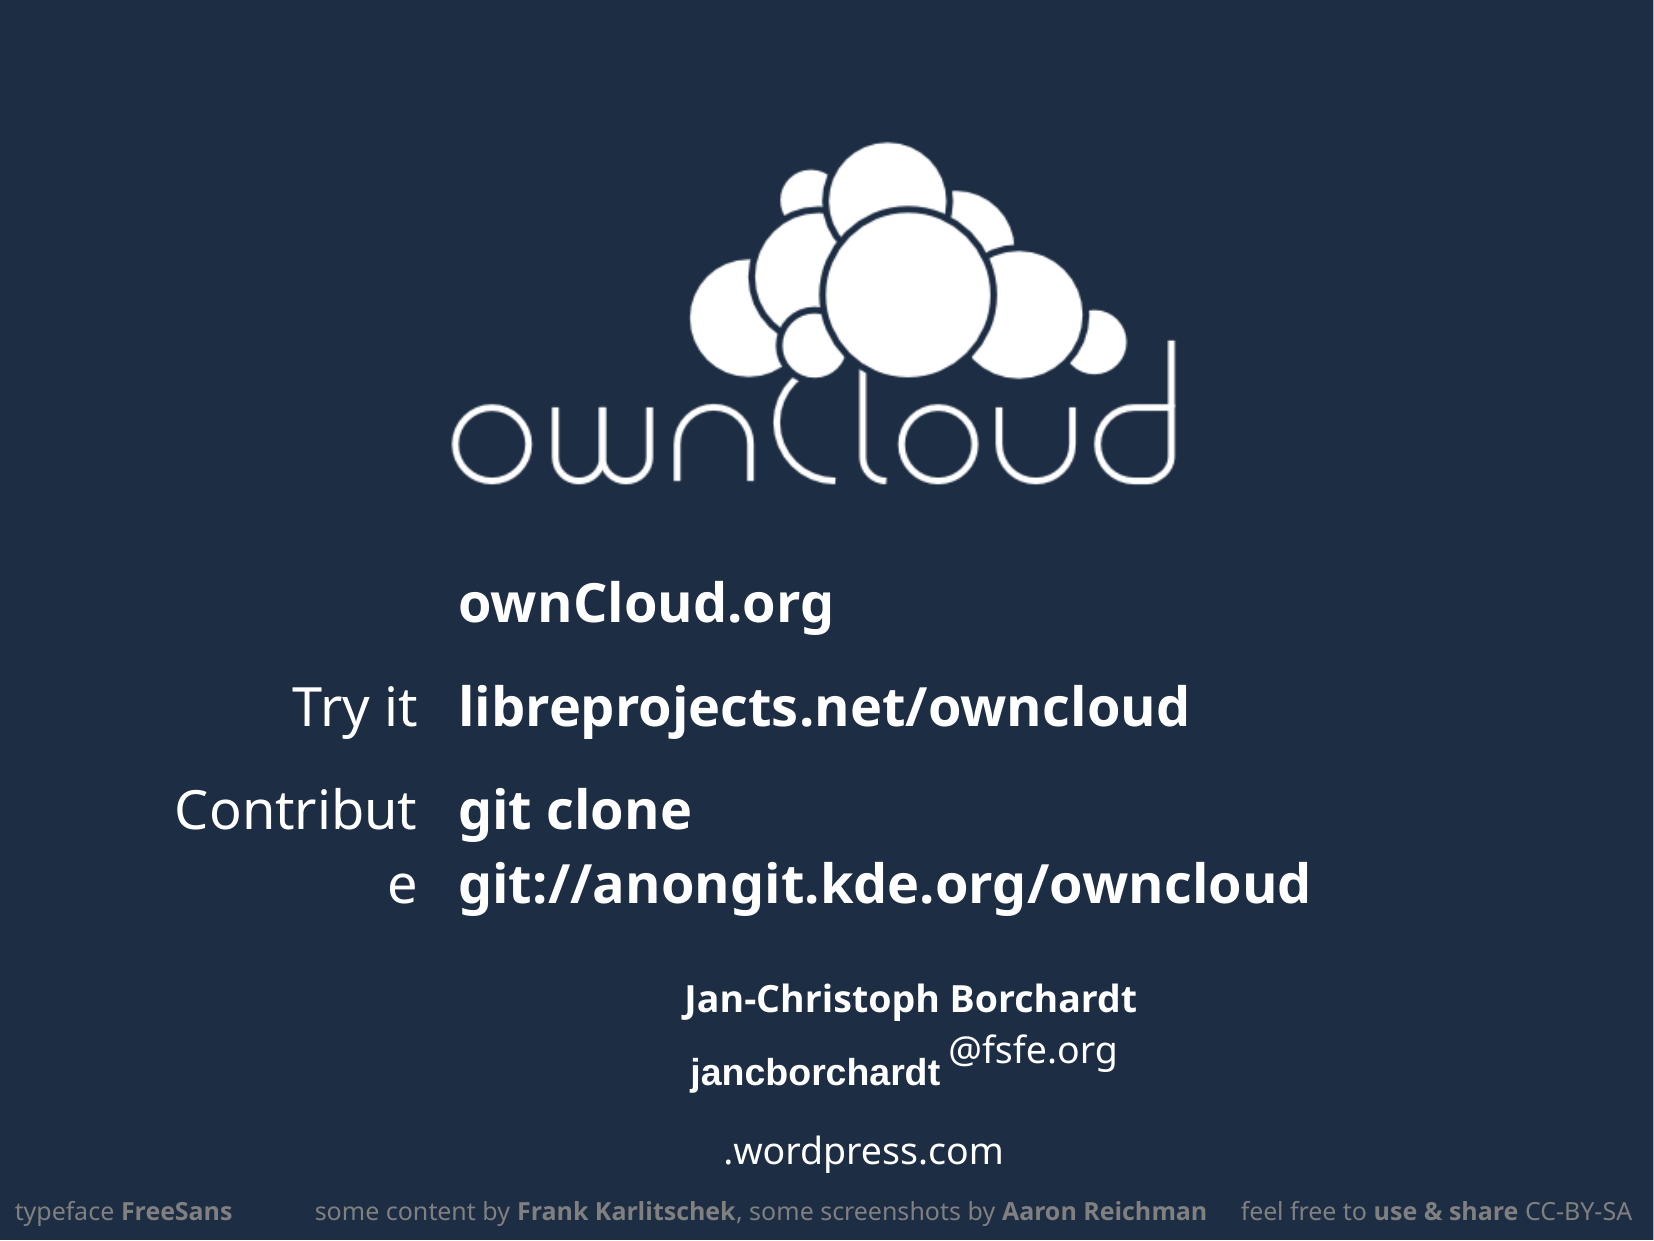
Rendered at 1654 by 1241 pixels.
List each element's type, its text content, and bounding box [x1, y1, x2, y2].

text_box ownCloud.org libreprojects.net/owncloud git clone git://anongit.kde.org/owncloud [457, 557, 1532, 843]
text_box Jan-Christoph Borchardt @fsfe.org .wordpress.com [669, 964, 1233, 1186]
picture [330, 69, 1323, 557]
text_box Try it Contribute [160, 557, 457, 843]
text_box Jan-Christoph Borchardt @fsfe.org .wordpress.com [669, 1234, 1233, 1241]
text_box jancborchardt [675, 1043, 956, 1101]
text_box typeface FreeSans some content by Frank Karlitschek, some screenshots by Aaron Reichman feel free to use & share CC-BY-SA [0, 1186, 1654, 1234]
